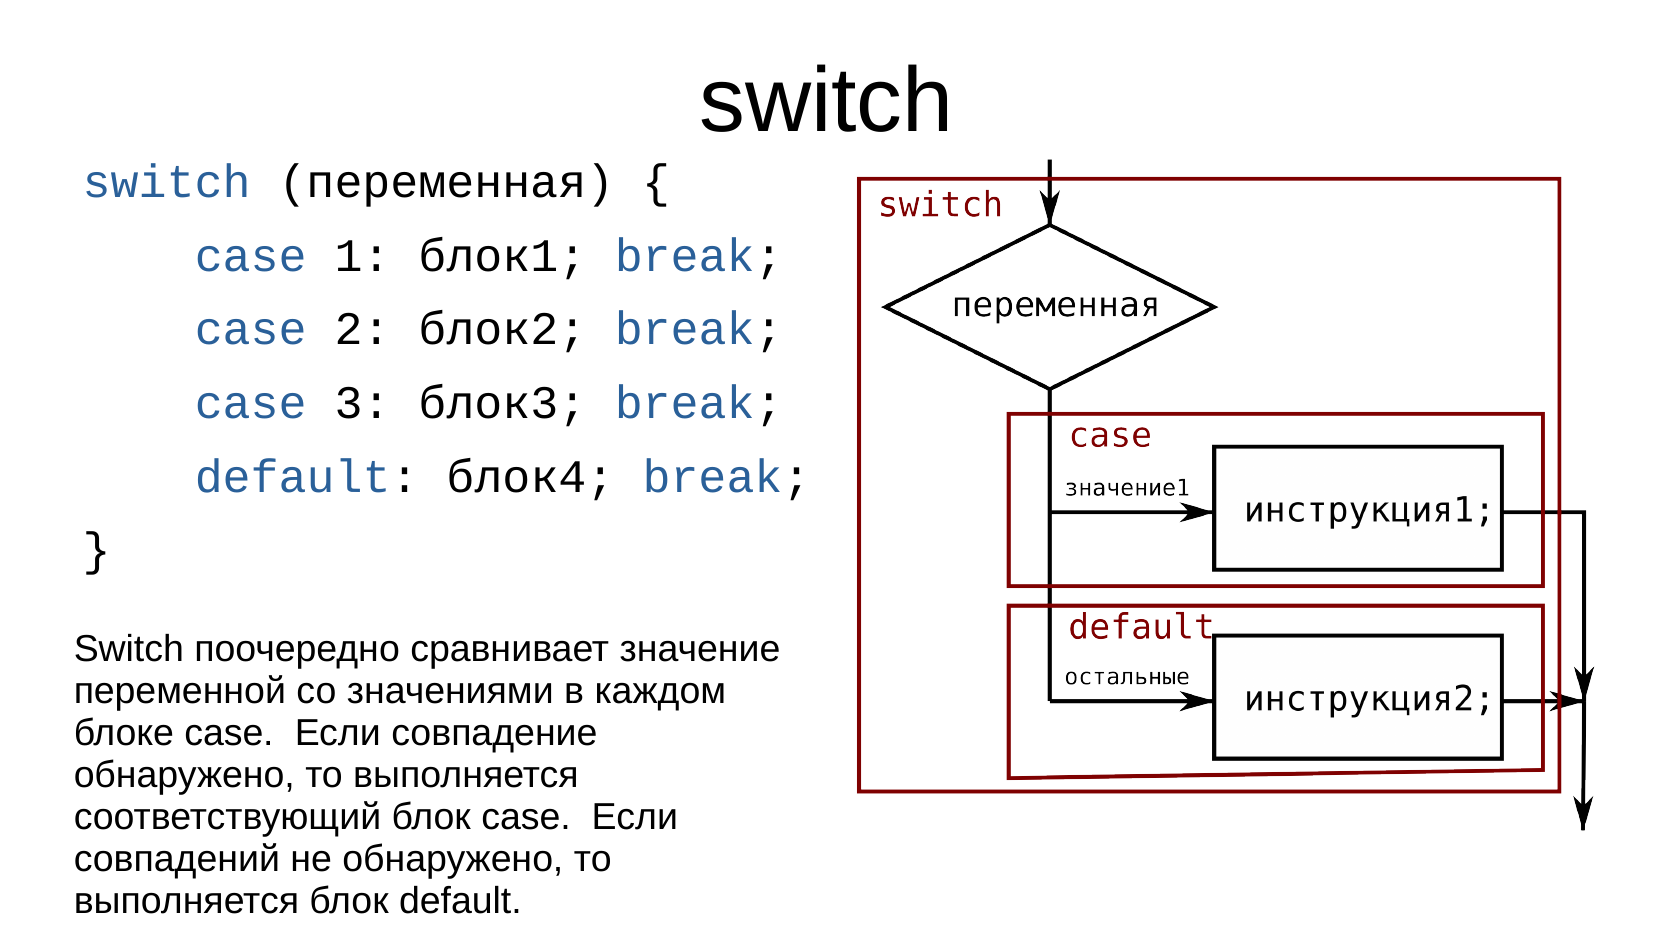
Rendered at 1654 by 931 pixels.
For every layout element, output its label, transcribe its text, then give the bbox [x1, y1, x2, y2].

list switch (переменная) { case 1: блок1; break; case 2: блок2; break; case 3: блок3; break; default: блок4; break; } [82, 158, 803, 591]
text_box Switch поочередно сравнивает значение переменной со значениями в каждом блоке case. Если совпадение обнаружено, то выполняется соответствующий блок case. Если совпадений не обнаружено, то выполняется блок default. [59, 620, 827, 931]
title switch [82, 21, 1571, 158]
picture [803, 118, 1625, 857]
